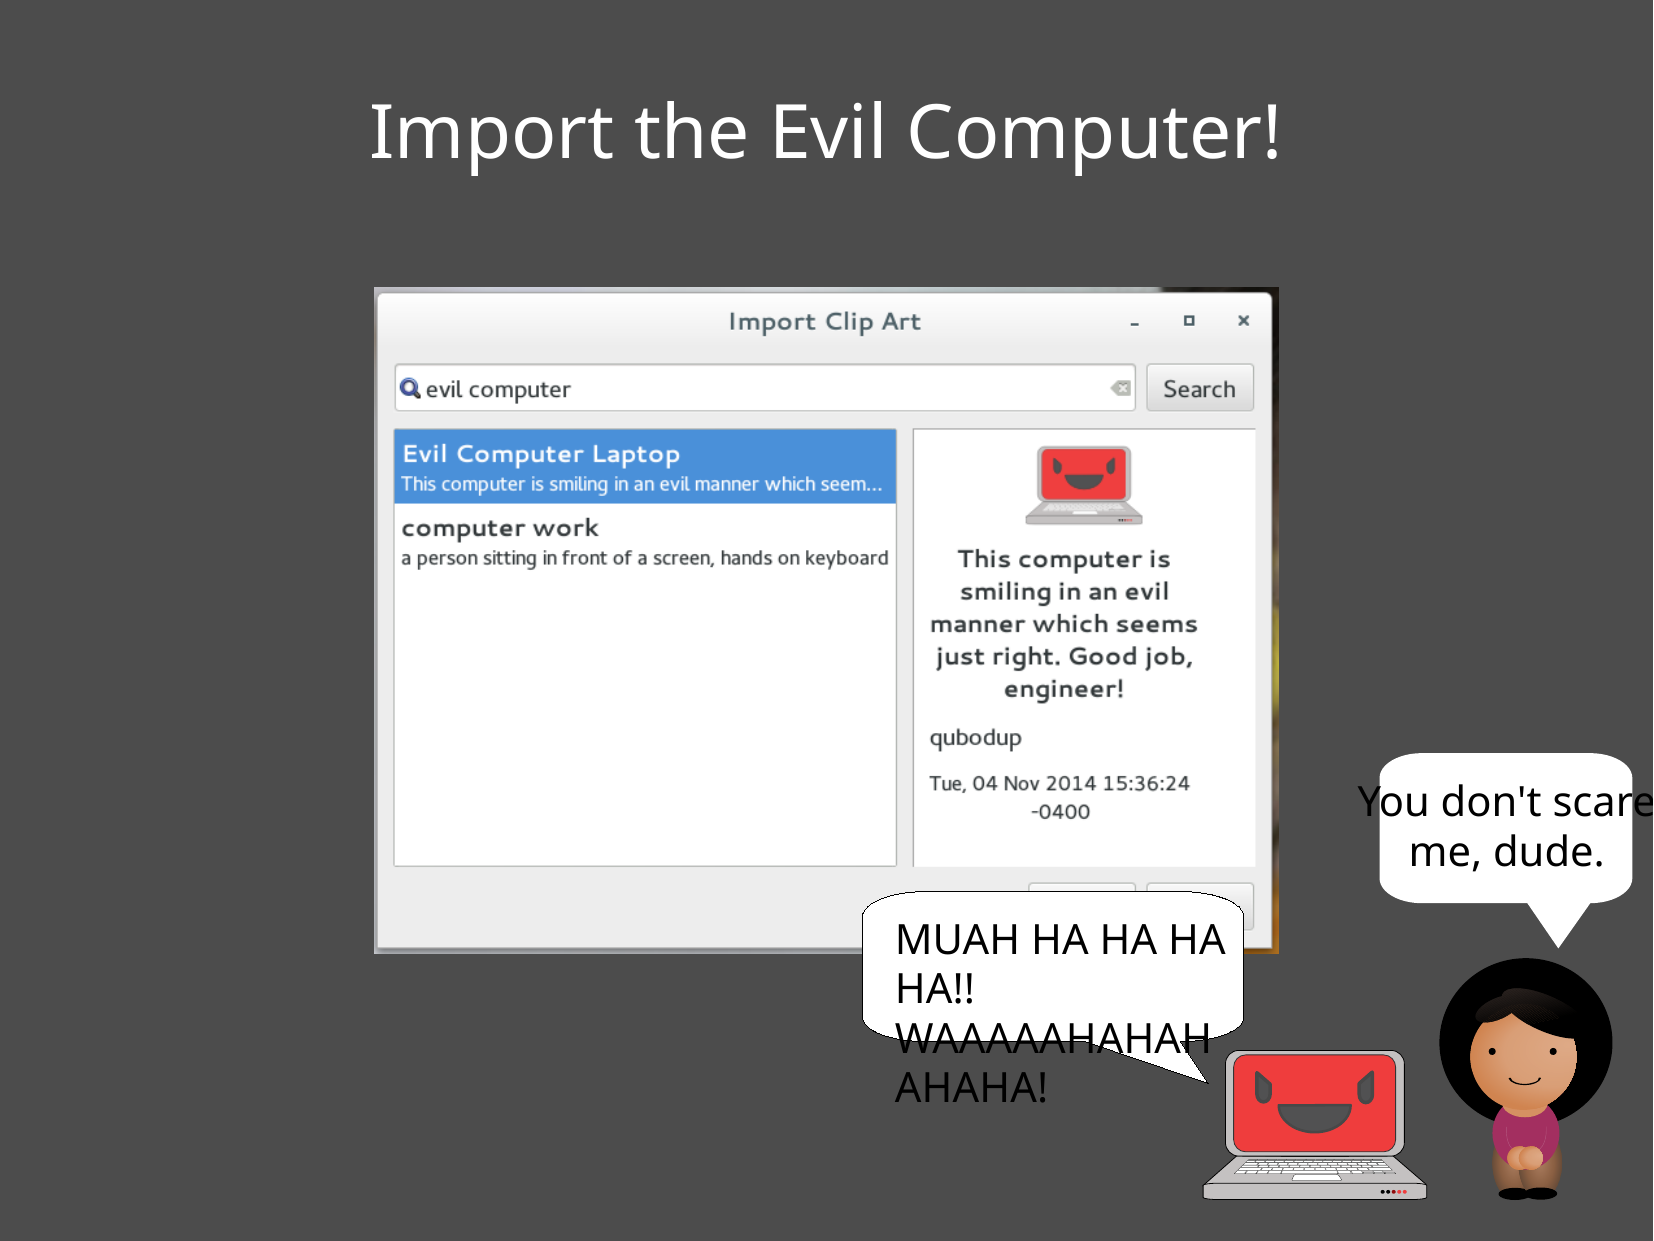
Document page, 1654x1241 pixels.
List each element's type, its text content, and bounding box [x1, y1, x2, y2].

text_box [862, 891, 1240, 1034]
text_box You don't scare me, dude. [1322, 769, 1653, 903]
picture [1439, 958, 1613, 1201]
title Import the Evil Computer! [76, 6, 1577, 269]
text_box MUAH HA HA HA HA!! WAAAAAHAHAHAHAHA! [880, 907, 1250, 1040]
picture [1202, 1050, 1428, 1201]
text_box [1102, 1040, 1209, 1084]
text_box [1382, 753, 1630, 769]
text_box [1092, 1040, 1101, 1047]
picture [374, 287, 1279, 954]
text_box [1416, 903, 1596, 949]
